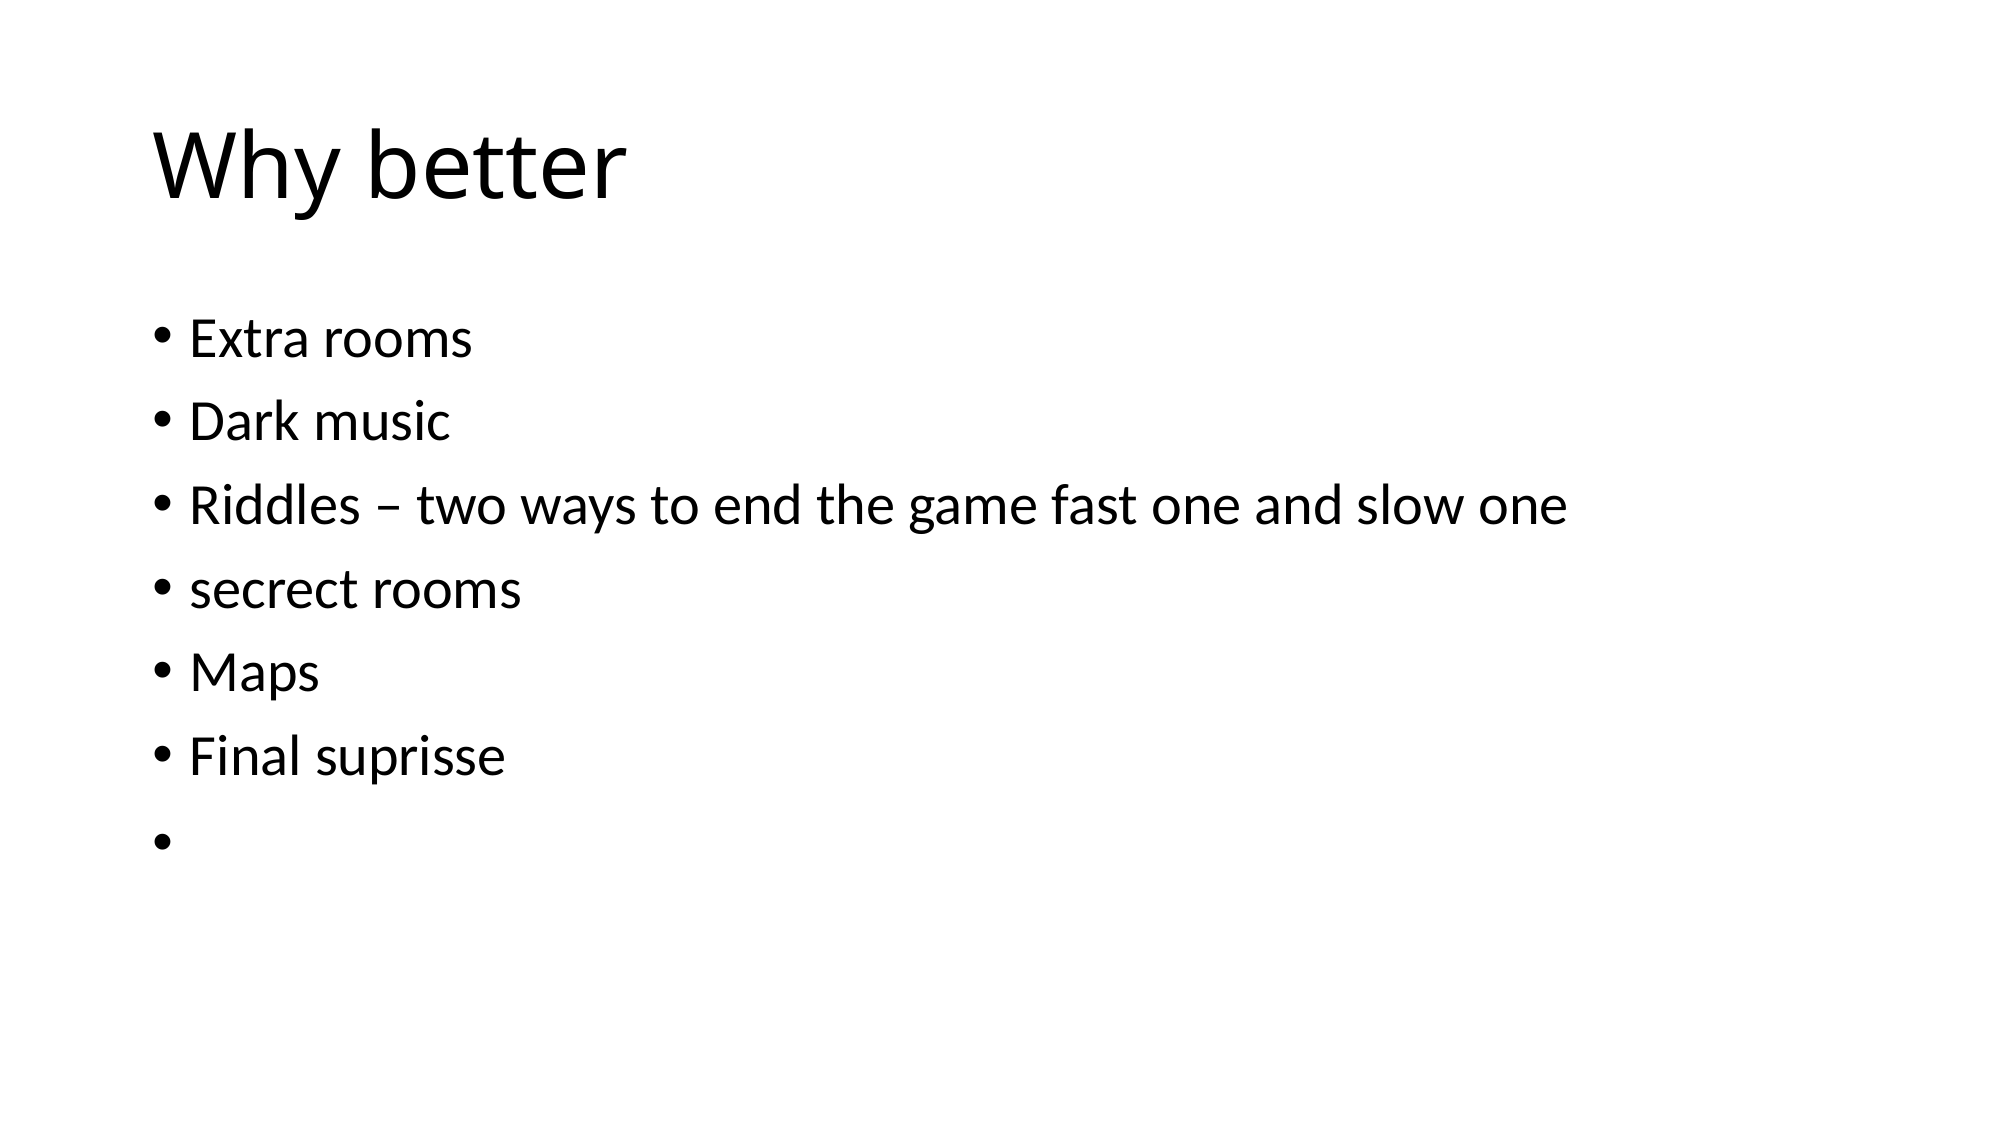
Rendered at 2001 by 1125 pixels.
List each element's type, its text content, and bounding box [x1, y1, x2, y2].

title Why better [137, 59, 1863, 278]
list Extra rooms Dark music Riddles – two ways to end the game fast one and slow one secrect rooms Maps Final suprisse [137, 299, 1863, 1014]
